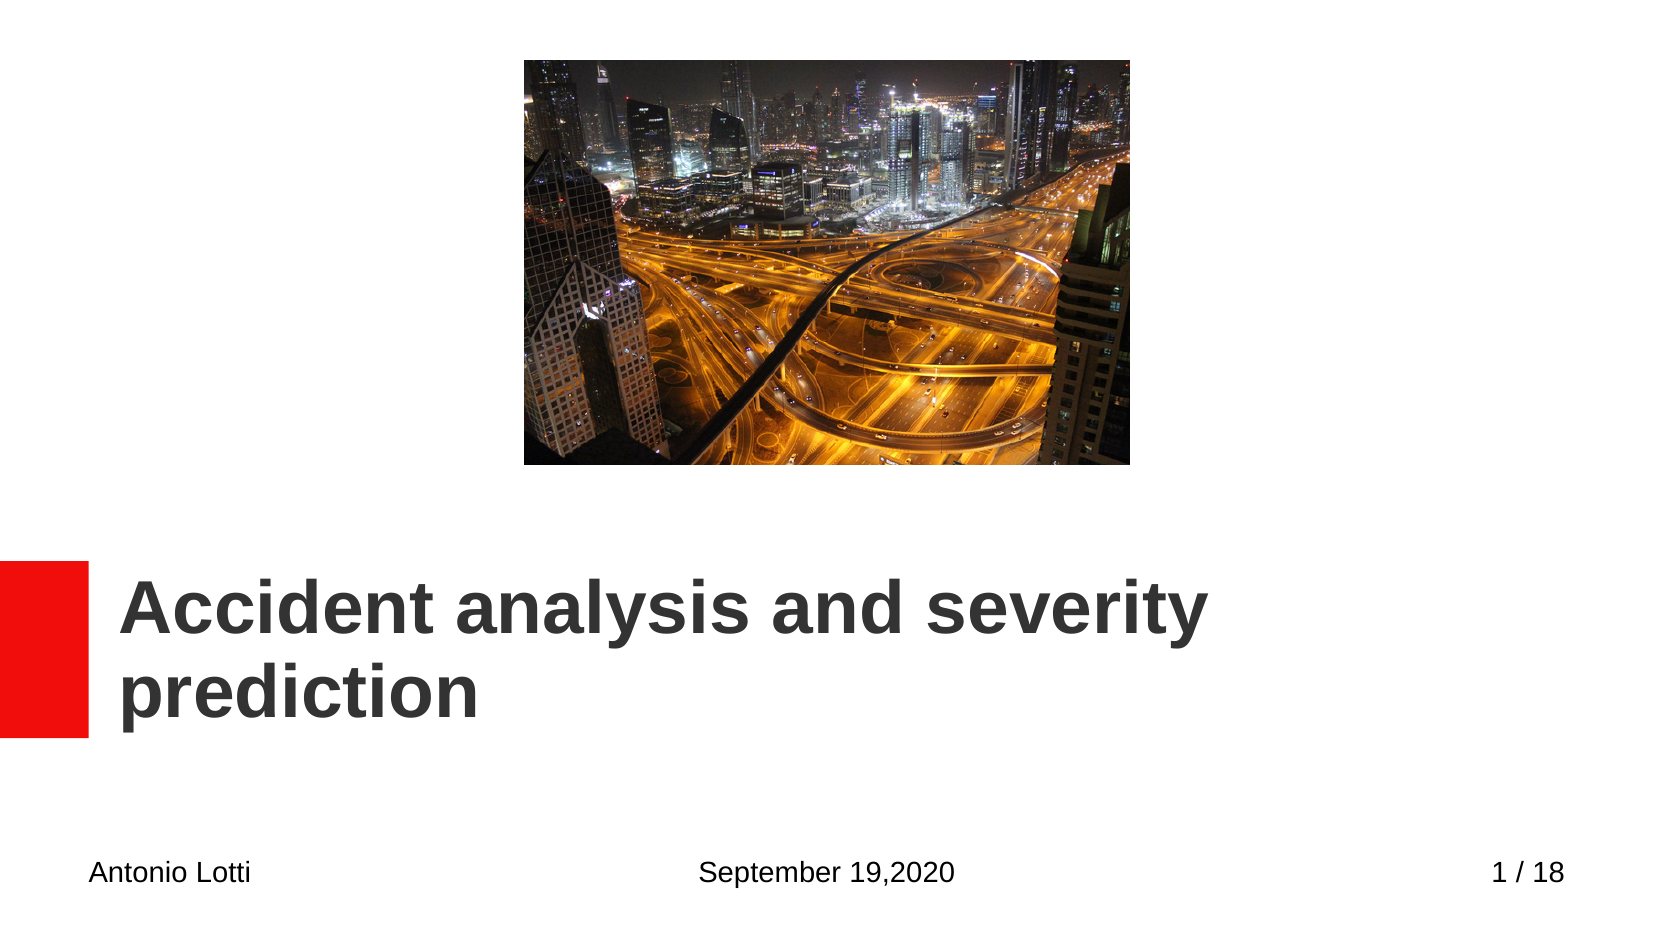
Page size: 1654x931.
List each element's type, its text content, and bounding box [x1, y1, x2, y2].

picture [524, 60, 1130, 465]
title Accident analysis and severity prediction [118, 561, 1536, 739]
